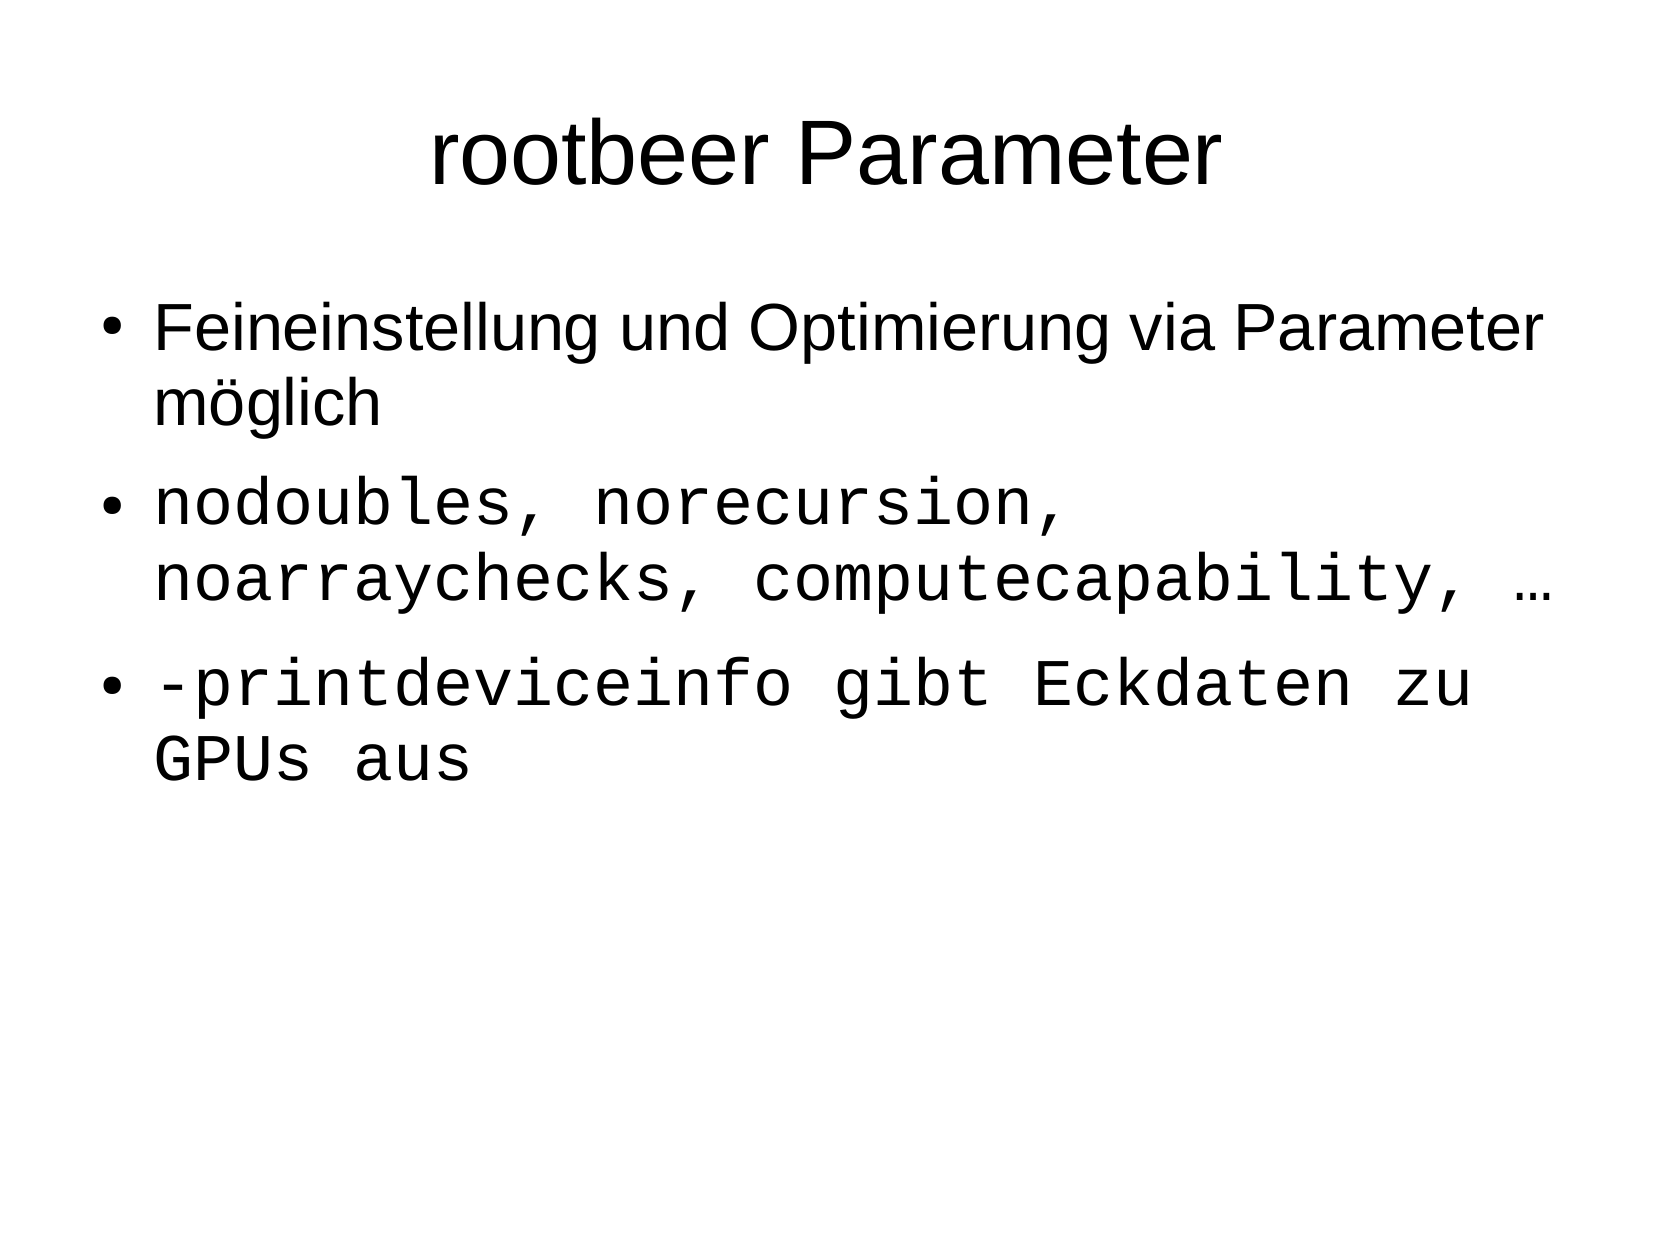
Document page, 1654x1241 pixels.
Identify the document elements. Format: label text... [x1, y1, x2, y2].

list Feineinstellung und Optimierung via Parameter möglich nodoubles, norecursion, noarraychecks, computecapability, … -printdeviceinfo gibt Eckdaten zu GPUs aus [82, 290, 1571, 1010]
title rootbeer Parameter [82, 49, 1571, 257]
